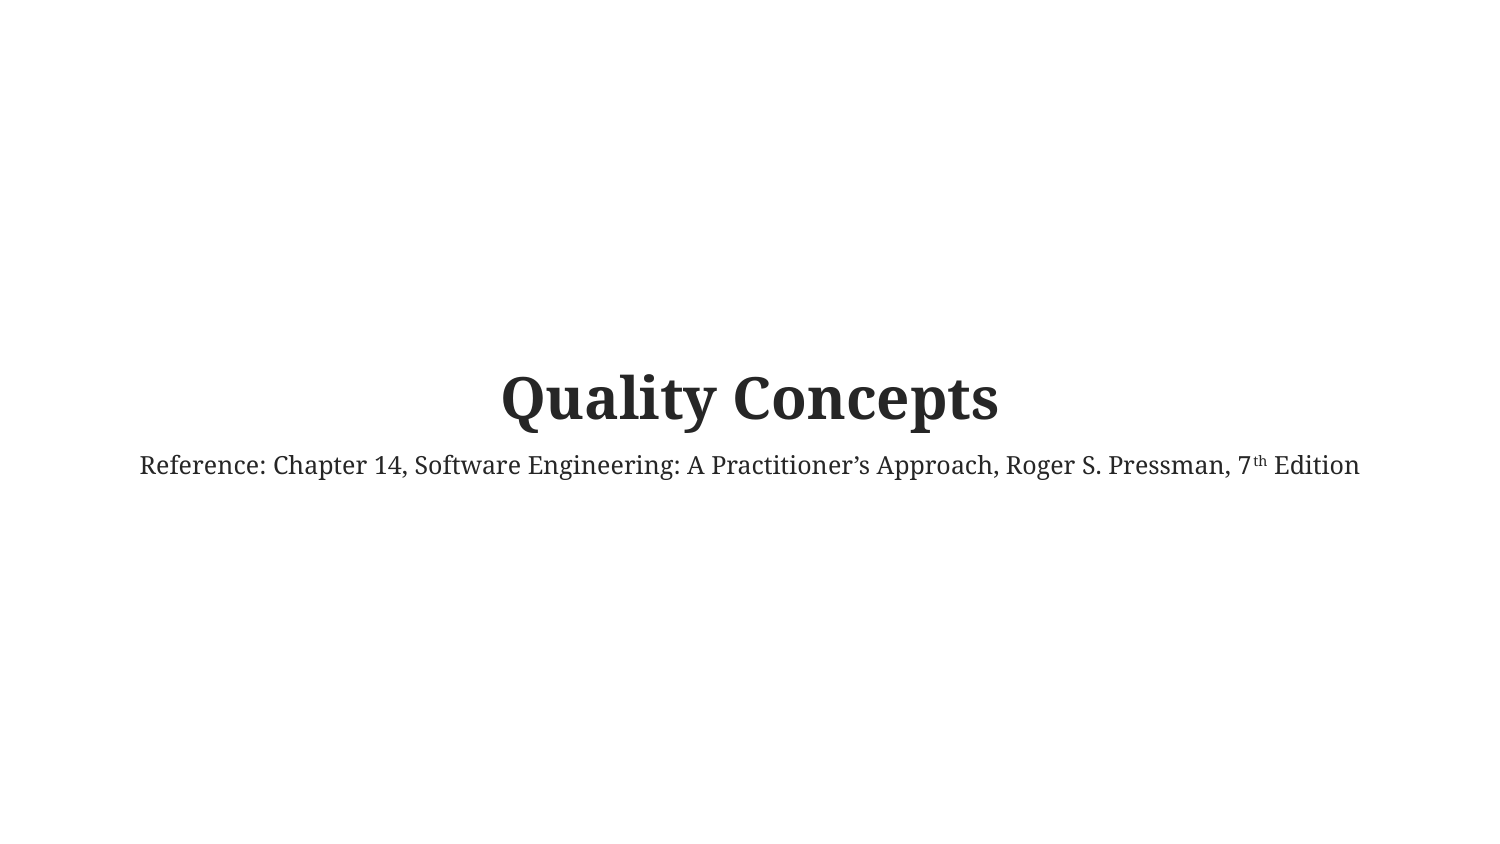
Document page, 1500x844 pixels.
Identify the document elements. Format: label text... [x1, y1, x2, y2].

subtitle Quality Concepts Reference: Chapter 14, Software Engineering: A Practitioner’s Approach, Roger S. Pressman, 7th Edition [75, 118, 1425, 721]
